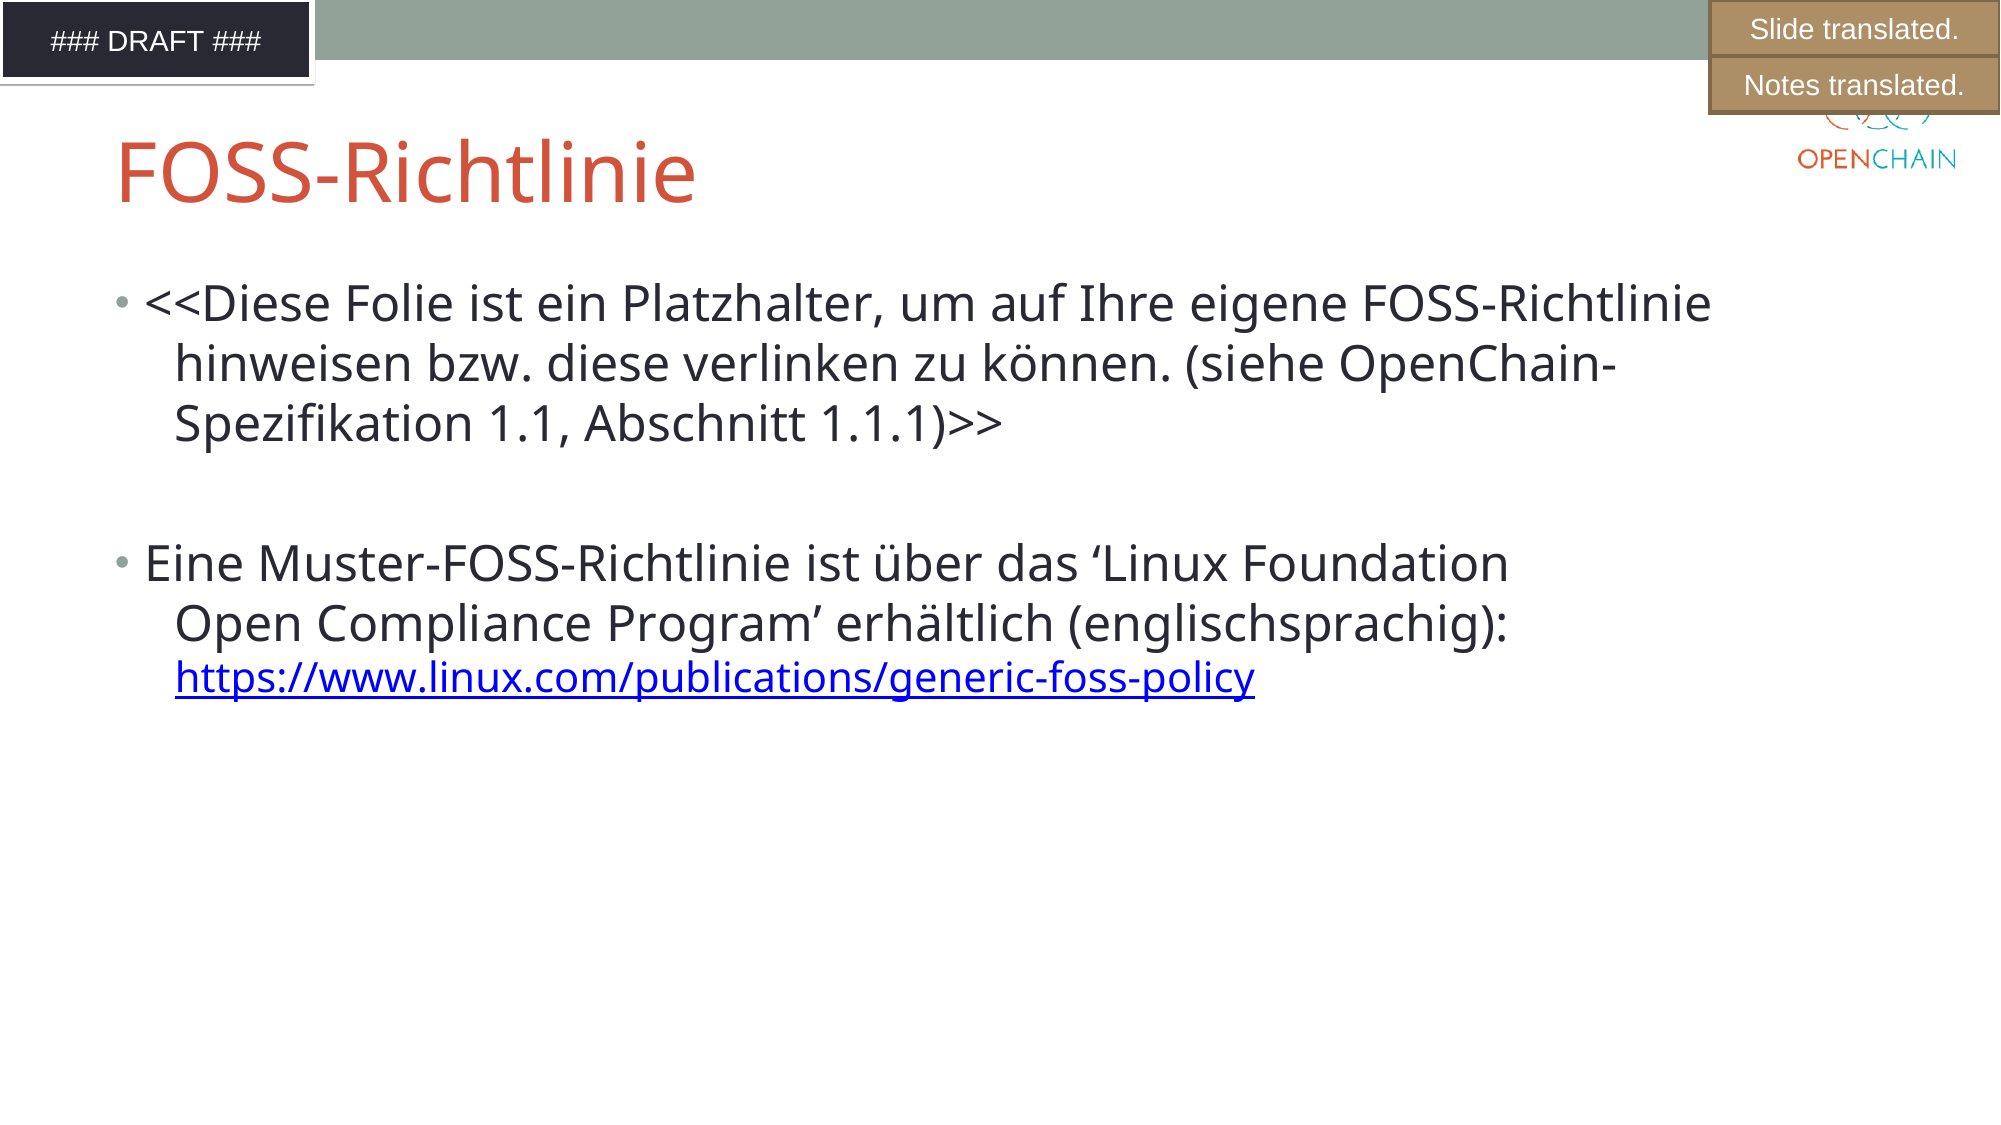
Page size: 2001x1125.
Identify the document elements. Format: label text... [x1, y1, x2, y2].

title FOSS-Richtlinie [99, 87, 1900, 251]
text_box Slide translated. [1710, 0, 2000, 56]
list <<Diese Folie ist ein Platzhalter, um auf Ihre eigene FOSS-Richtlinie hinweisen bzw. diese verlinken zu können. (siehe OpenChain-Spezifikation 1.1, Abschnitt 1.1.1)>> Eine Muster-FOSS-Richtlinie ist über das ‘Linux Foundation Open Compliance Program’ erhältlich (englischsprachig): https://www.linux.com/publications/generic-foss-policy [99, 263, 1900, 1064]
text_box Notes translated. [1710, 56, 2000, 113]
